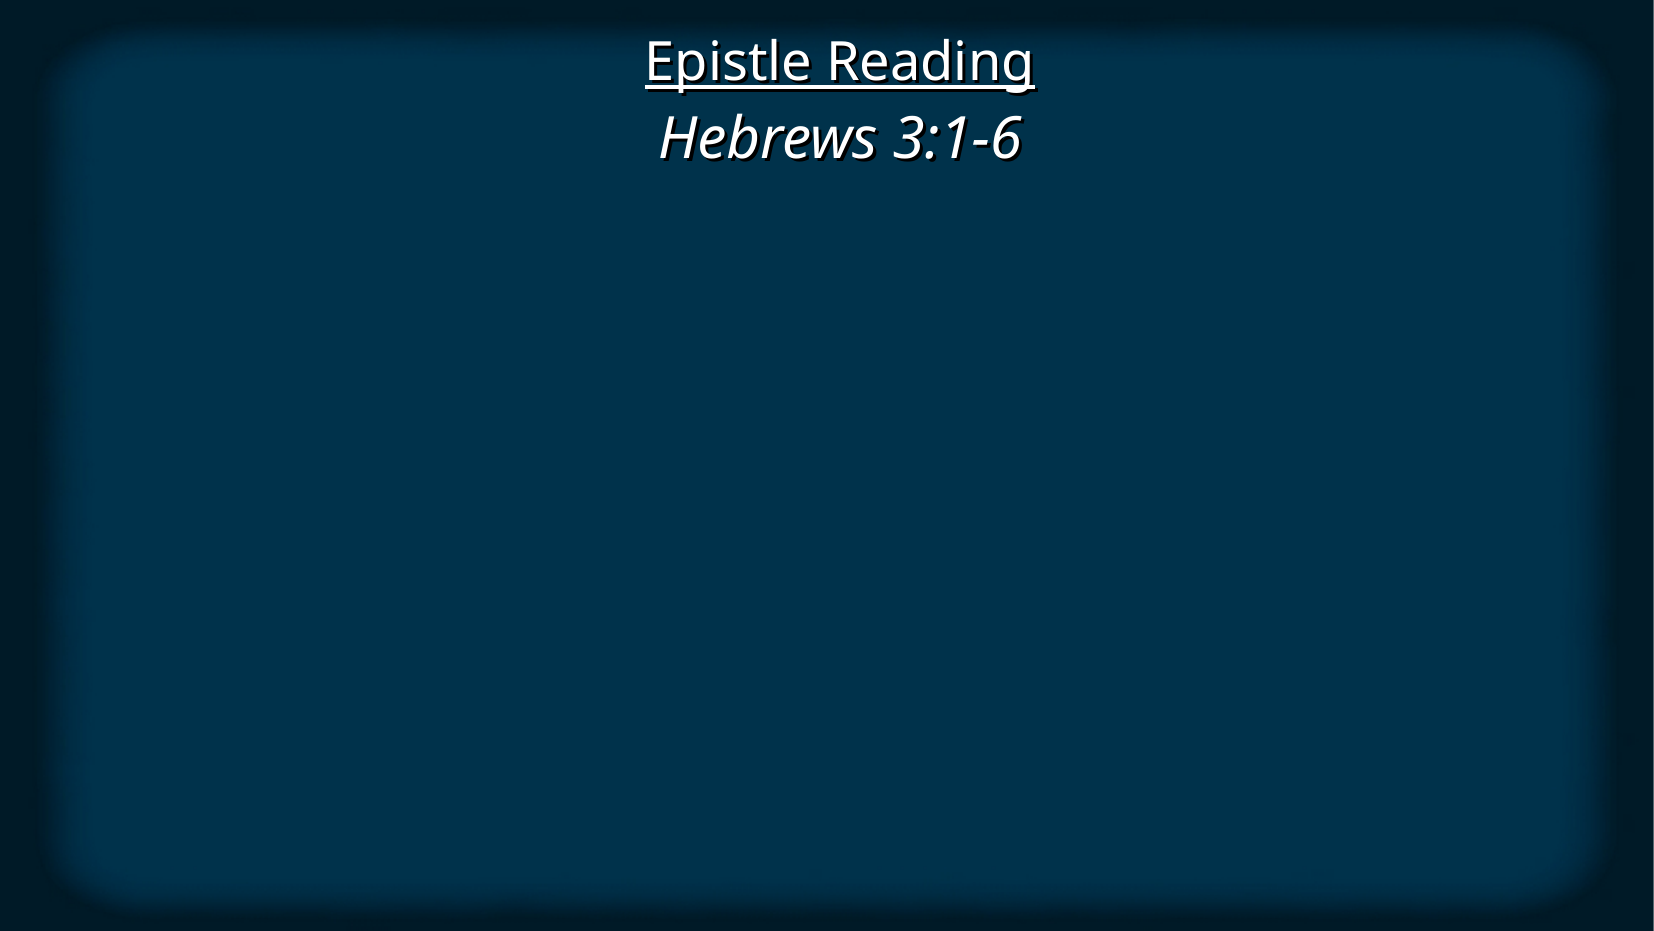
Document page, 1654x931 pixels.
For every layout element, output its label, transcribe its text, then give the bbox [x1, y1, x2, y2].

picture [0, 0, 1654, 931]
text_box Epistle Reading Hebrews 3:1-6 [105, 15, 1576, 179]
